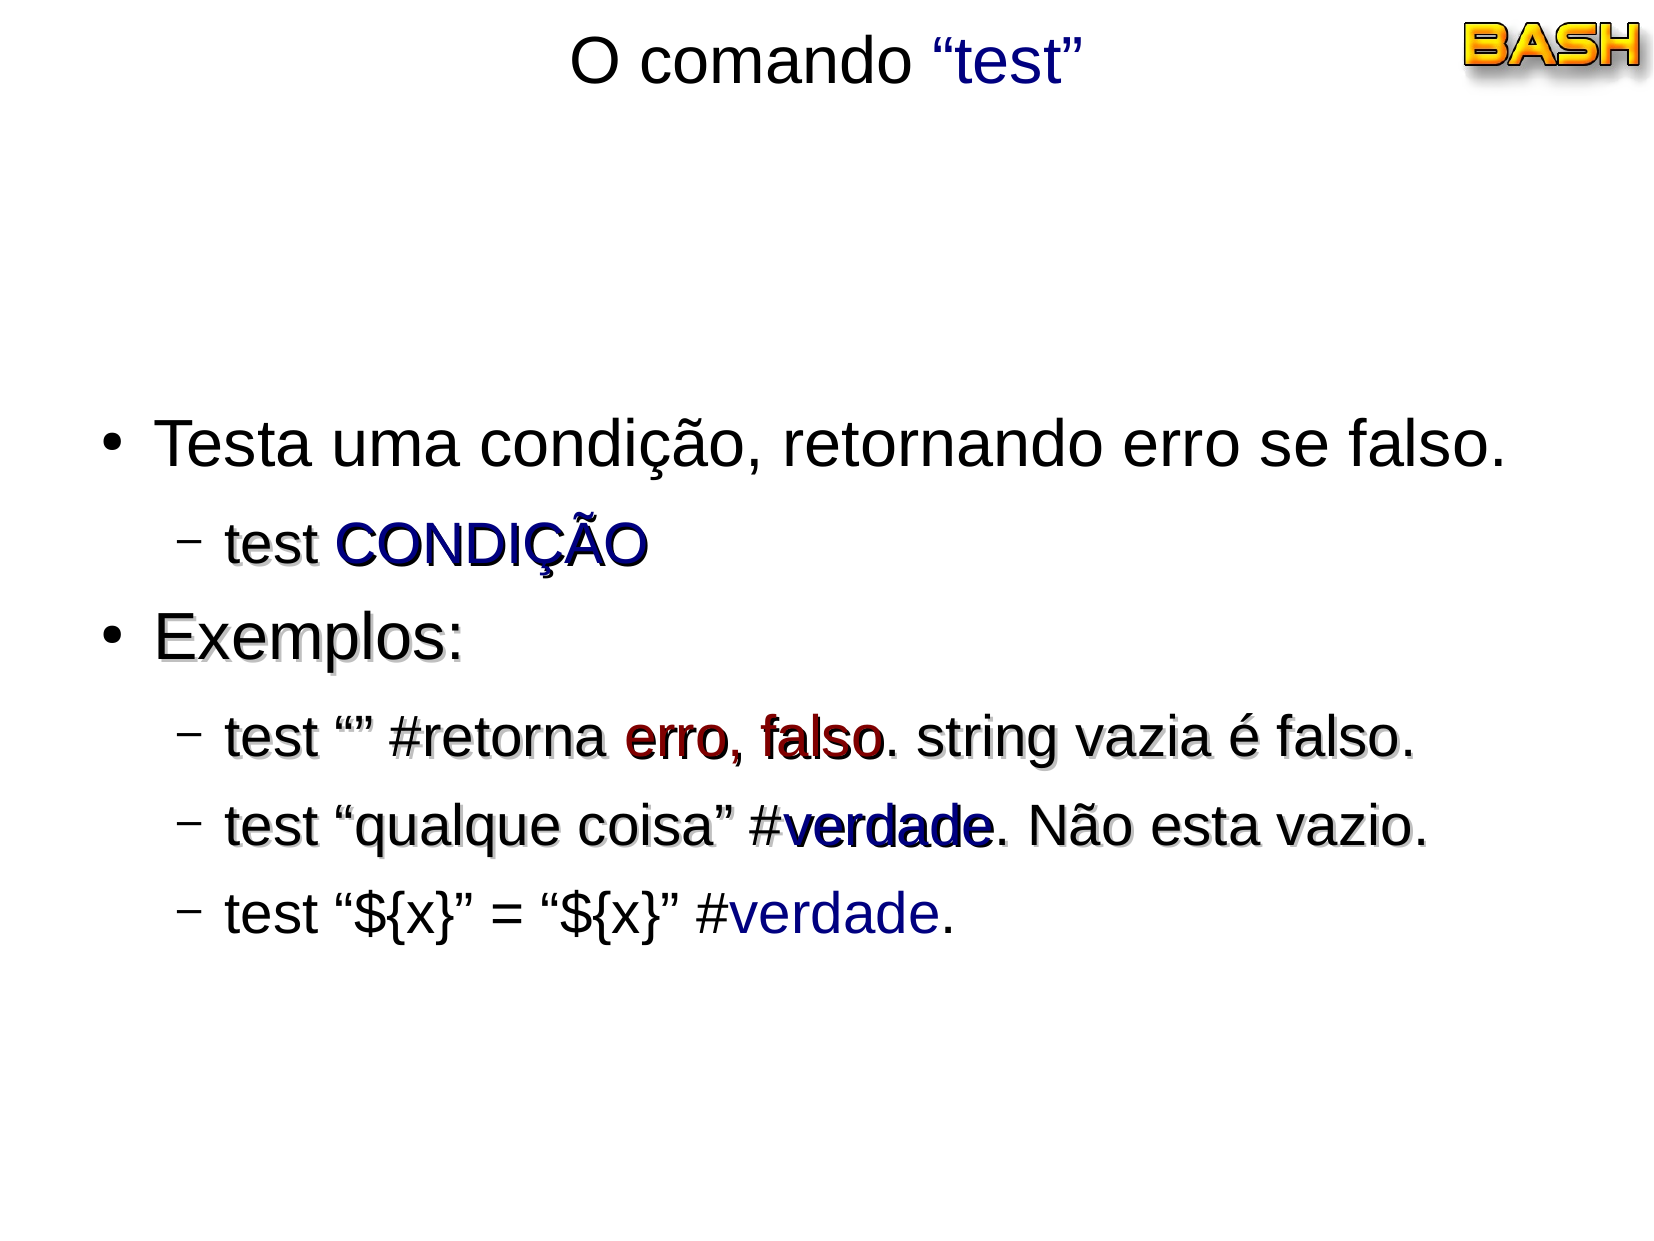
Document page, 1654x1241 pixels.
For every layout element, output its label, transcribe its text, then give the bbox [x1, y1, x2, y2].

list Testa uma condição, retornando erro se falso. test CONDIÇÃO Exemplos: test “” #retorna erro, falso. string vazia é falso. test “qualque coisa” #verdade. Não esta vazio. test “${x}” = “${x}” #verdade. [82, 406, 1571, 947]
picture [1450, 0, 1654, 96]
title O comando “test” [82, 22, 1571, 98]
